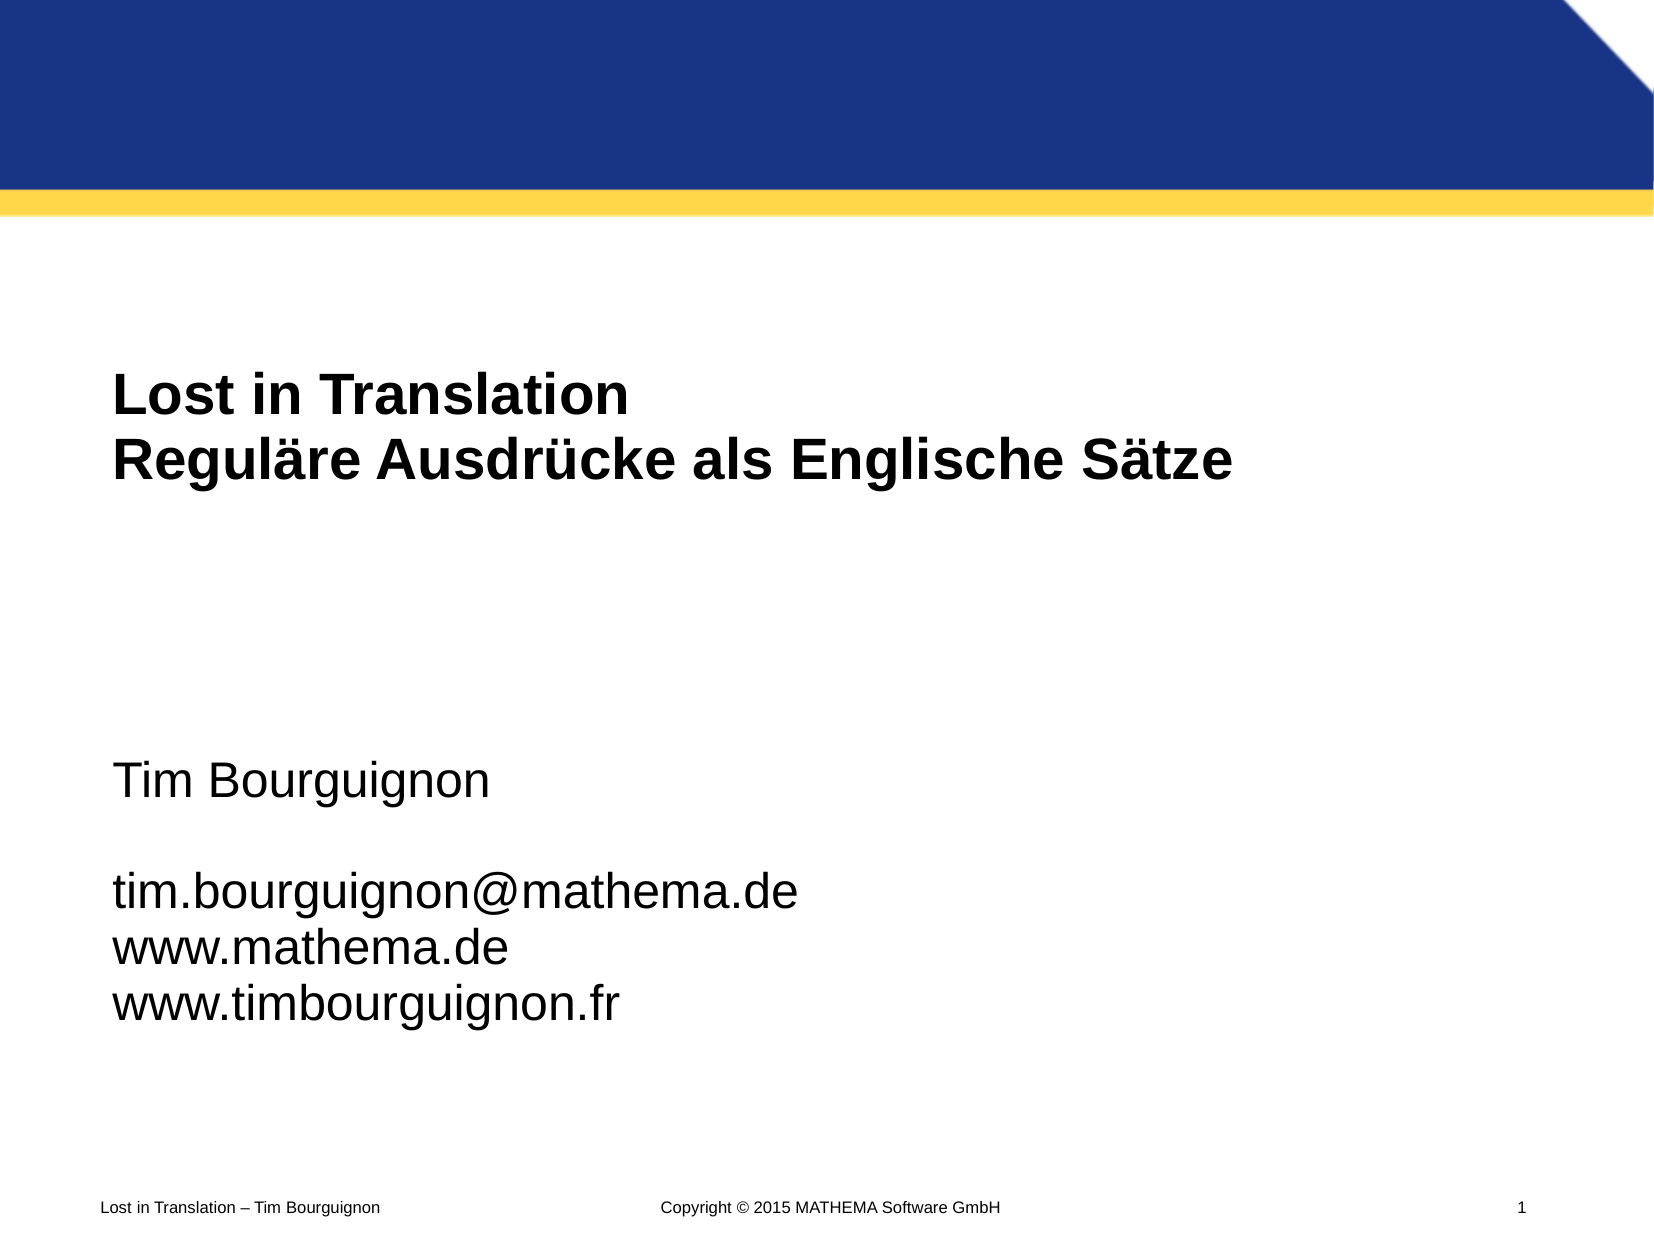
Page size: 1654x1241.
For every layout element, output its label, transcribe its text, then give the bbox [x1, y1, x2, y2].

subtitle Lost in Translation Reguläre Ausdrücke als Englische Sätze Tim Bourguignon tim.bourguignon@mathema.de www.mathema.de www.timbourguignon.fr [112, 361, 1530, 1102]
picture [0, 0, 1654, 1241]
